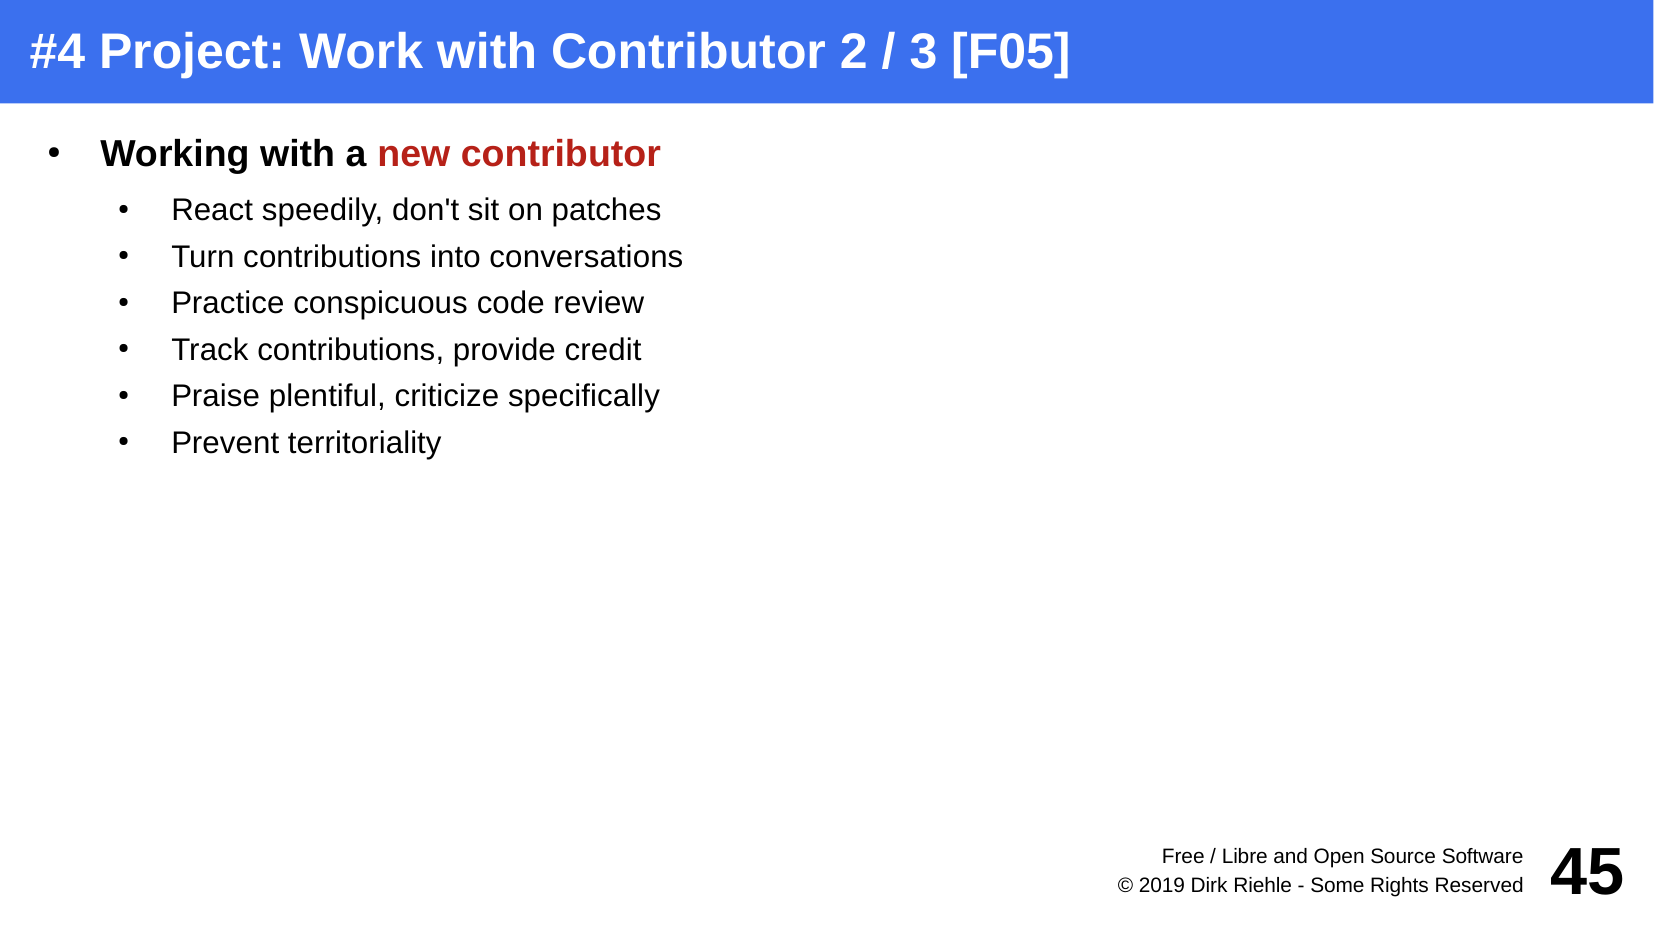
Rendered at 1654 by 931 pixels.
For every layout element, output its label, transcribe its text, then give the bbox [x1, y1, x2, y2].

list Working with a new contributor React speedily, don't sit on patches Turn contributions into conversations Practice conspicuous code review Track contributions, provide credit Praise plentiful, criticize specifically Prevent territoriality [29, 132, 1625, 813]
title #4 Project: Work with Contributor 2 / 3 [F05] [0, 0, 1654, 104]
